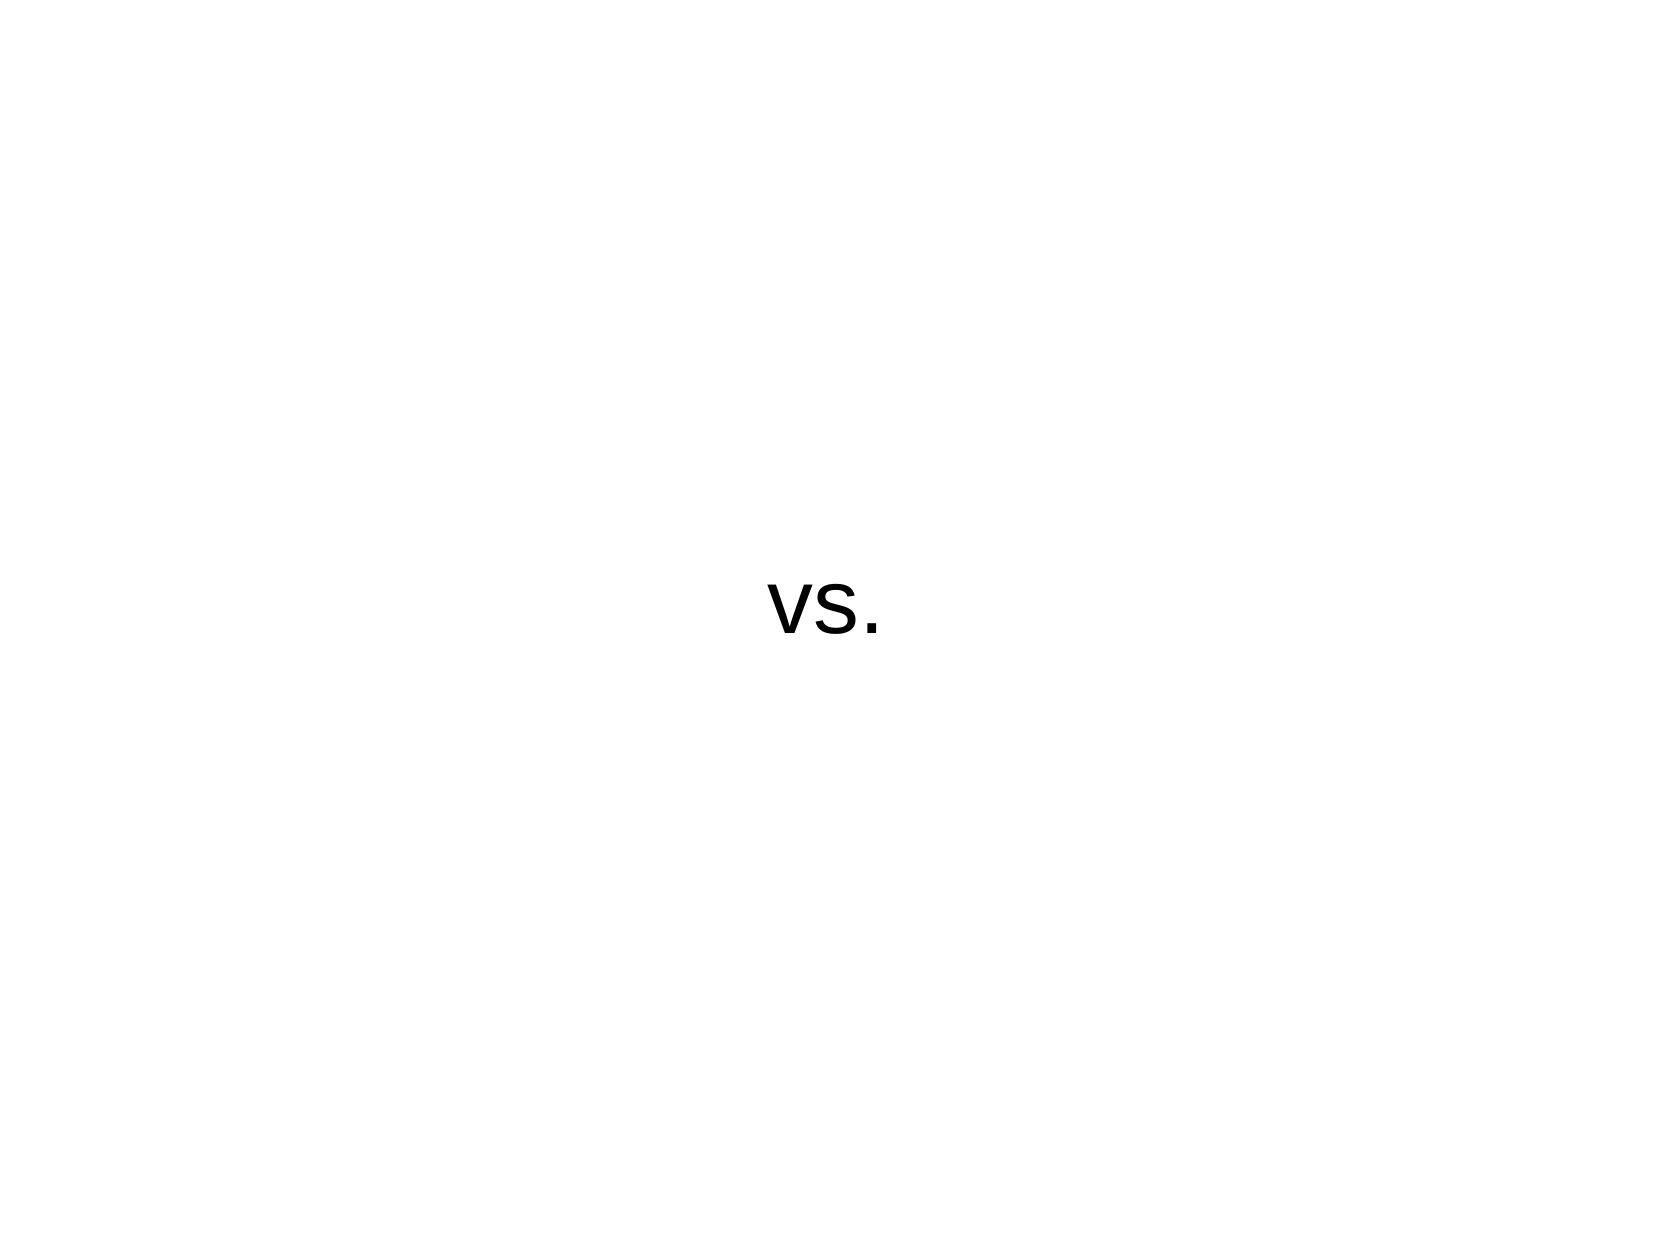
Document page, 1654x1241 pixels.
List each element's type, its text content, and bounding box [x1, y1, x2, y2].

title vs. [82, 49, 1571, 1156]
